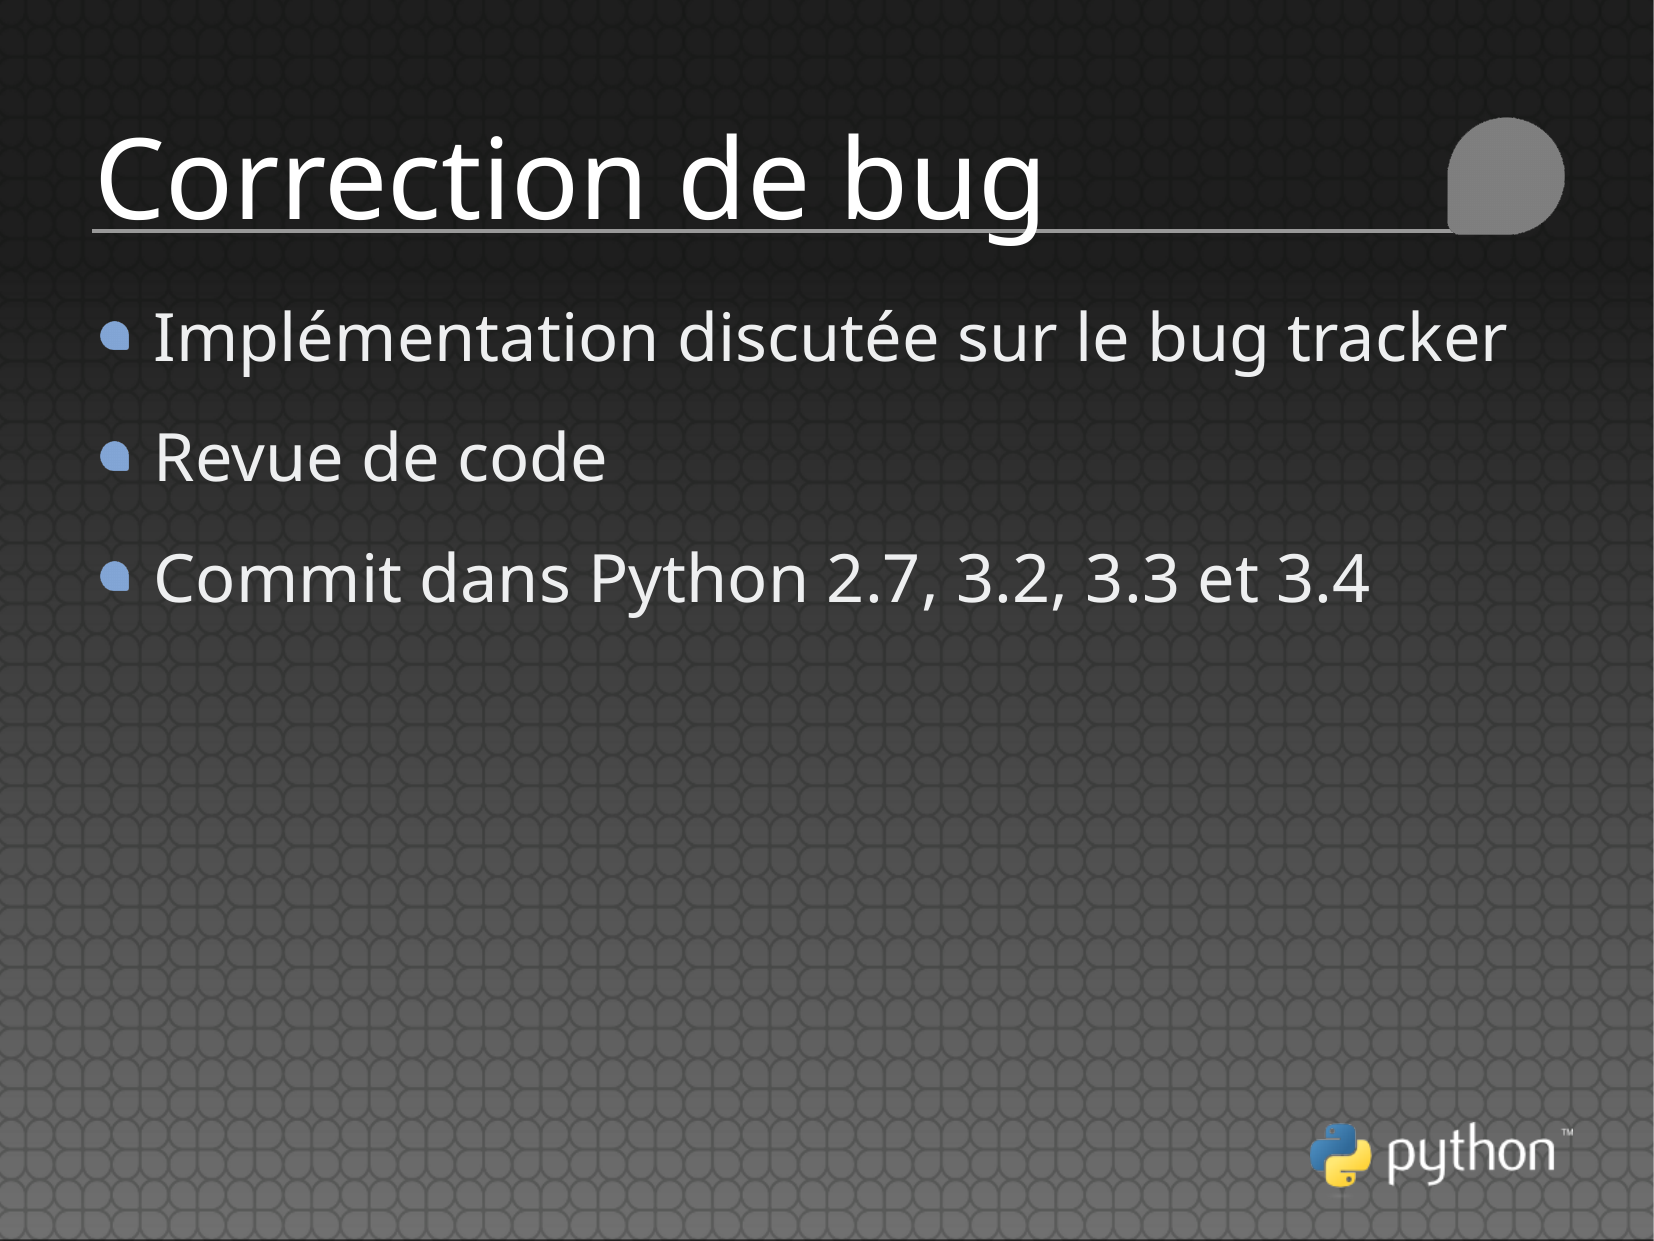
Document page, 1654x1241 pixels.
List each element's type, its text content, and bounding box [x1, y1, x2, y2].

list Implémentation discutée sur le bug tracker Revue de code Commit dans Python 2.7, 3.2, 3.3 et 3.4 [82, 290, 1571, 1094]
picture [0, 0, 1654, 1241]
title Correction de bug [94, 100, 1426, 251]
